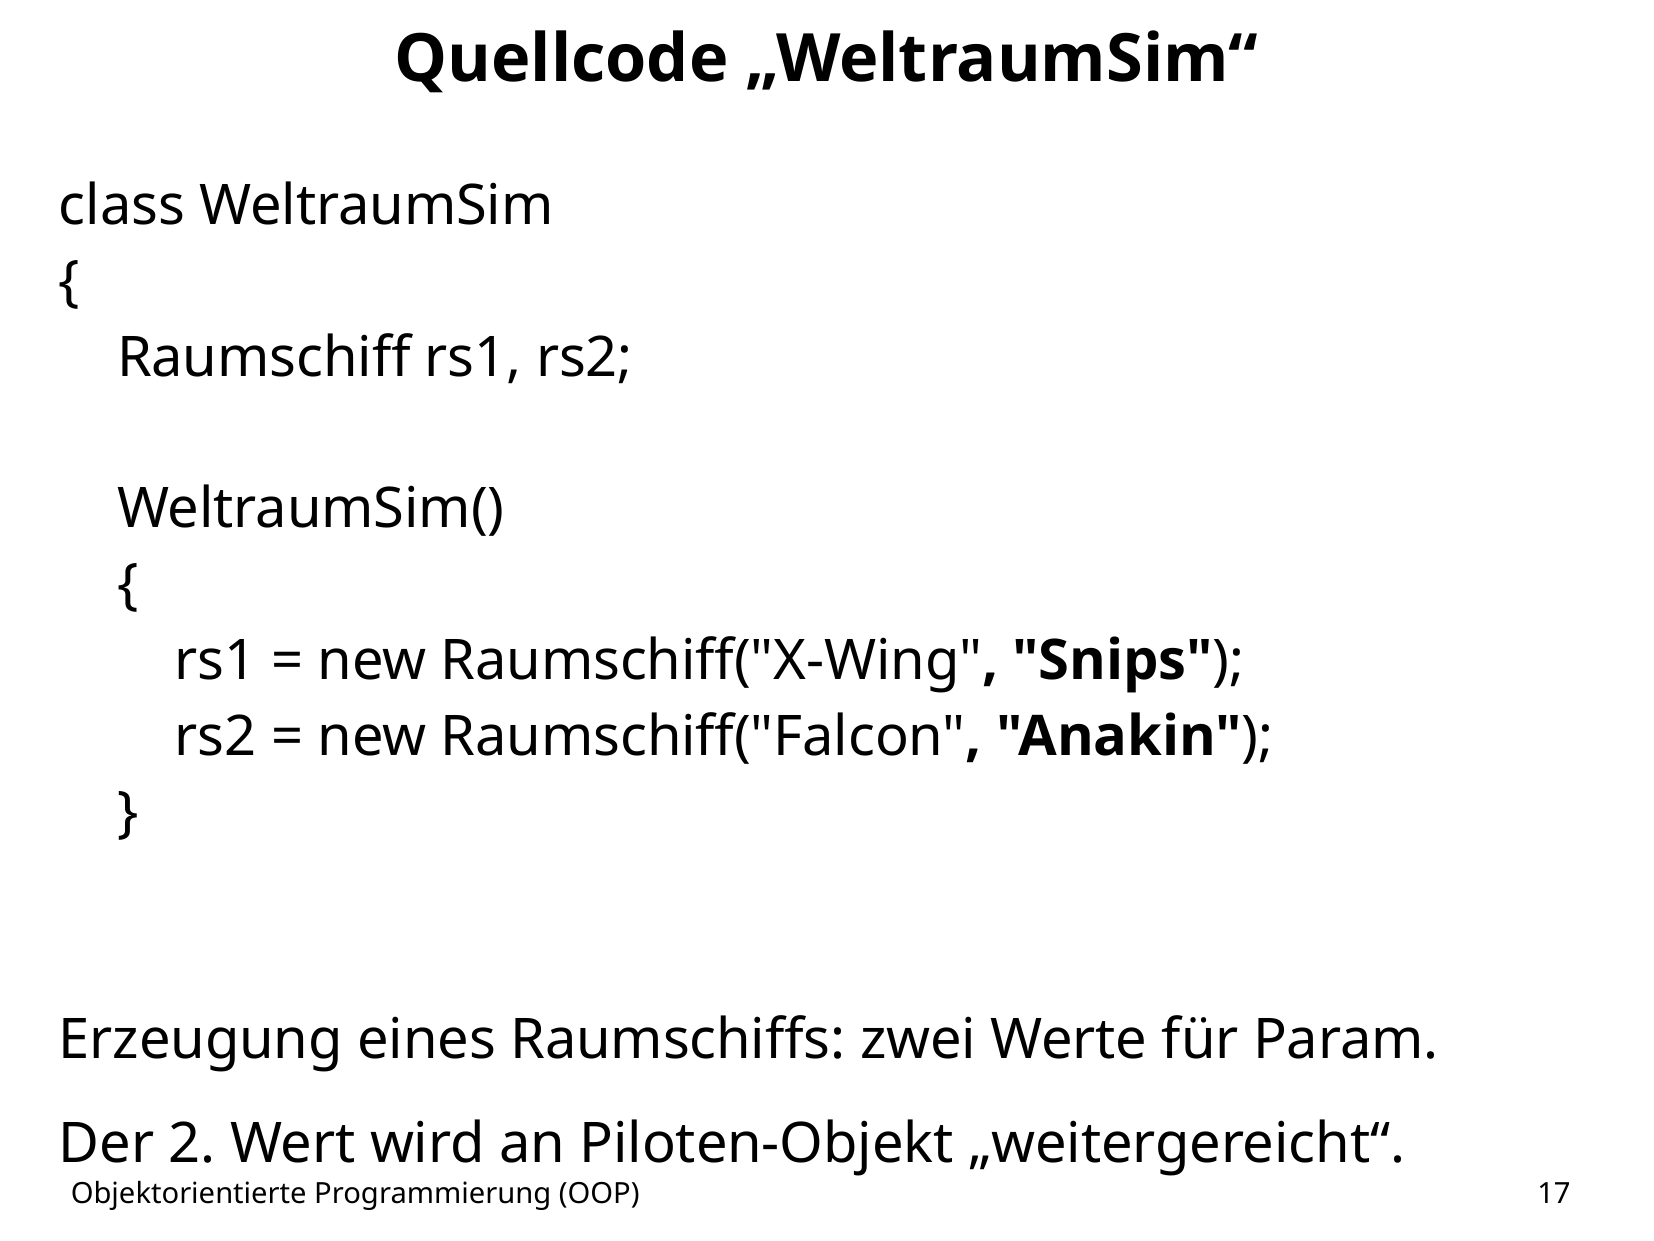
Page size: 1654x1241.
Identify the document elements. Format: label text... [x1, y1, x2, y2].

title Quellcode „WeltraumSim“ [0, 5, 1654, 107]
list class WeltraumSim { Raumschiff rs1, rs2; WeltraumSim() { rs1 = new Raumschiff("X-Wing", "Snips"); rs2 = new Raumschiff("Falcon", "Anakin"); } Erzeugung eines Raumschiffs: zwei Werte für Param. Der 2. Wert wird an Piloten-Objekt „weitergereicht“. [59, 165, 1630, 1182]
